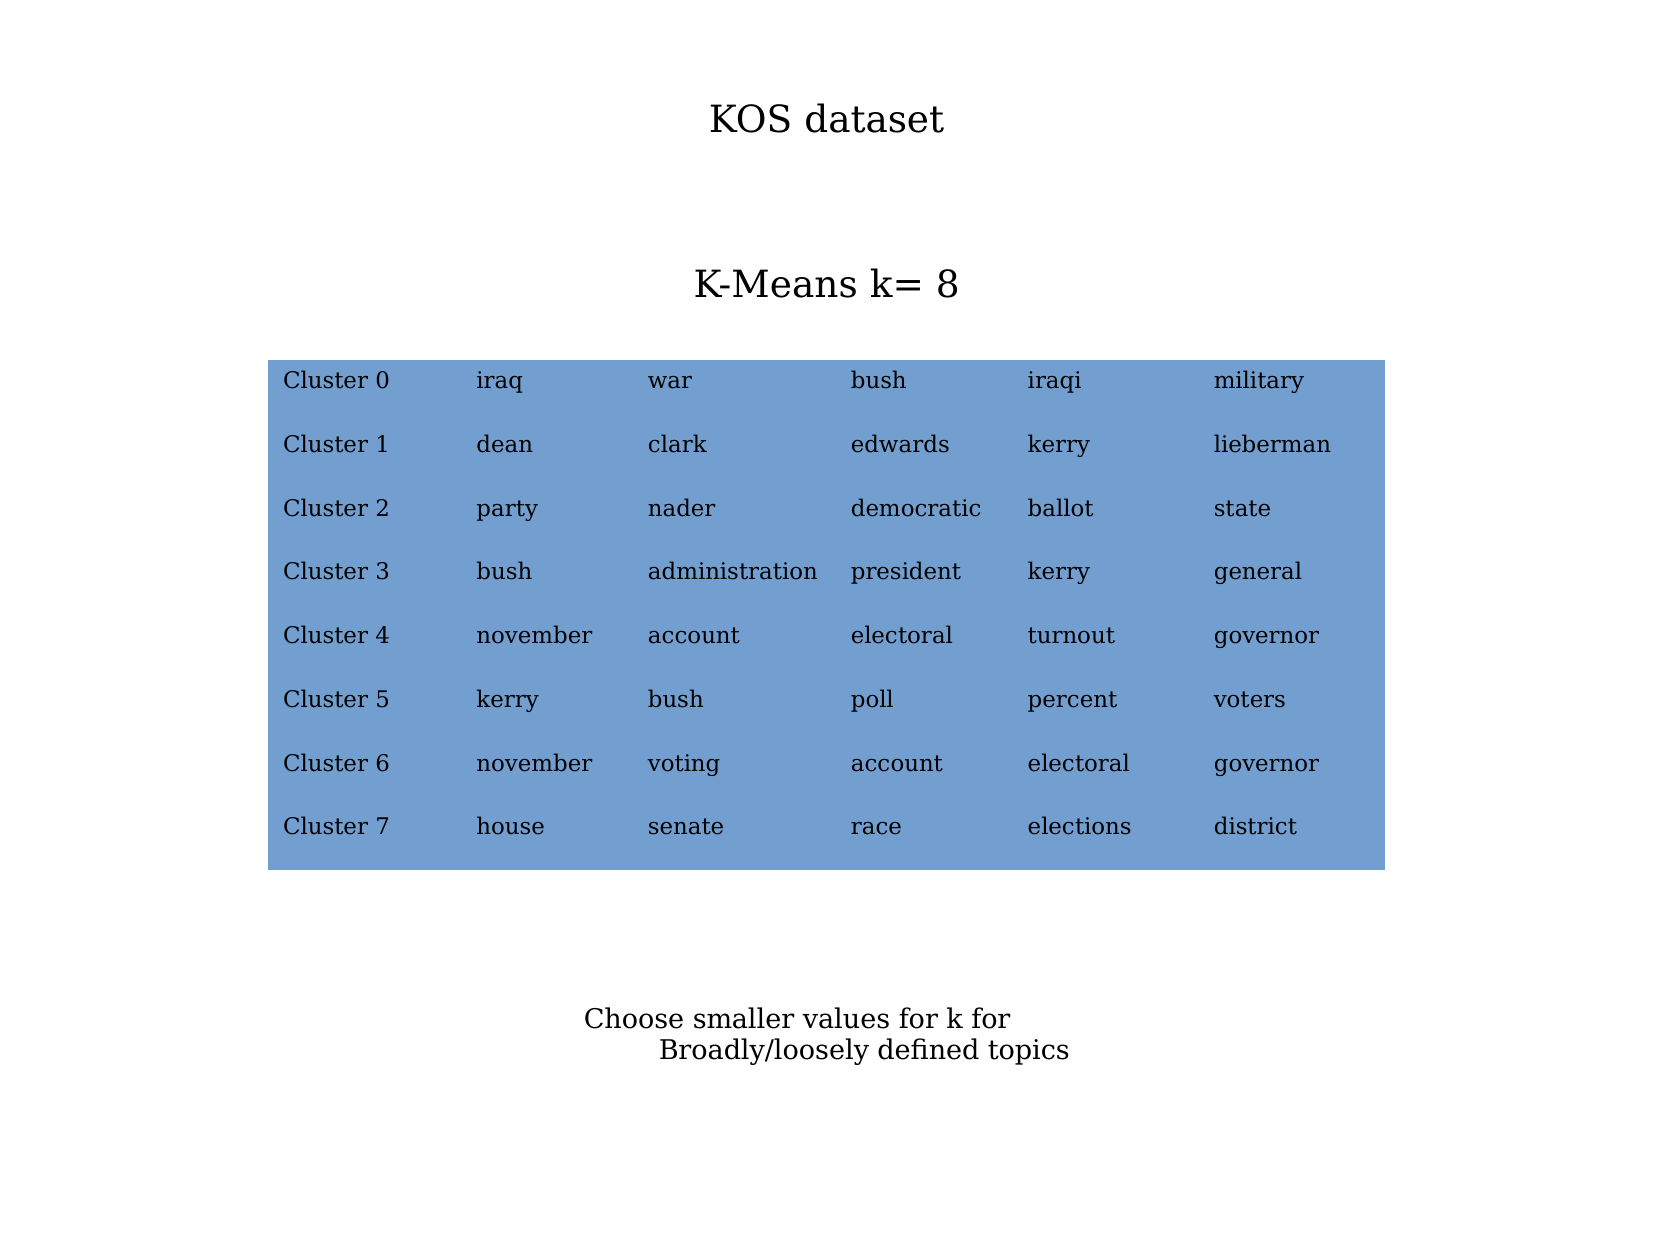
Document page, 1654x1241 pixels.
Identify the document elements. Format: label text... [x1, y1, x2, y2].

table_cell governor [1199, 742, 1385, 806]
table_cell elections [1013, 806, 1199, 870]
text_box K-Means k= 8 [678, 255, 975, 314]
text_box Choose smaller values for k for Broadly/loosely defined topics [568, 996, 1085, 1074]
table_cell lieberman [1199, 424, 1385, 487]
table_cell bush [454, 551, 633, 615]
table_cell percent [1013, 679, 1199, 742]
table_cell account [633, 615, 836, 679]
table_header iraq [454, 360, 633, 424]
table_header iraqi [1013, 360, 1199, 424]
table_cell general [1199, 551, 1385, 615]
table_cell kerry [1013, 551, 1199, 615]
table_cell nader [633, 487, 836, 551]
table_cell voters [1199, 679, 1385, 742]
table_cell democratic [836, 487, 1013, 551]
table_cell house [454, 806, 633, 870]
table_header military [1199, 360, 1385, 424]
text_box KOS dataset [694, 90, 960, 149]
table_cell bush [633, 679, 836, 742]
table_cell account [836, 742, 1013, 806]
table_cell poll [836, 679, 1013, 742]
table_cell edwards [836, 424, 1013, 487]
table_cell Cluster 6 [268, 742, 454, 806]
table_cell Cluster 1 [268, 424, 454, 487]
table_cell state [1199, 487, 1385, 551]
table_cell Cluster 3 [268, 551, 454, 615]
table_cell electoral [1013, 742, 1199, 806]
table_cell turnout [1013, 615, 1199, 679]
table_cell november [454, 615, 633, 679]
table_cell governor [1199, 615, 1385, 679]
table_cell district [1199, 806, 1385, 870]
table_cell race [836, 806, 1013, 870]
table_cell kerry [454, 679, 633, 742]
table_cell president [836, 551, 1013, 615]
table_cell clark [633, 424, 836, 487]
table_cell kerry [1013, 424, 1199, 487]
table_cell administration [633, 551, 836, 615]
table_cell party [454, 487, 633, 551]
table_cell Cluster 7 [268, 806, 454, 870]
table_cell senate [633, 806, 836, 870]
table_cell Cluster 5 [268, 679, 454, 742]
table_cell electoral [836, 615, 1013, 679]
table_cell dean [454, 424, 633, 487]
table_header war [633, 360, 836, 424]
table_header bush [836, 360, 1013, 424]
table_header Cluster 0 [268, 360, 454, 424]
table_cell Cluster 4 [268, 615, 454, 679]
table_cell ballot [1013, 487, 1199, 551]
table_cell november [454, 742, 633, 806]
table_cell Cluster 2 [268, 487, 454, 551]
table_cell voting [633, 742, 836, 806]
